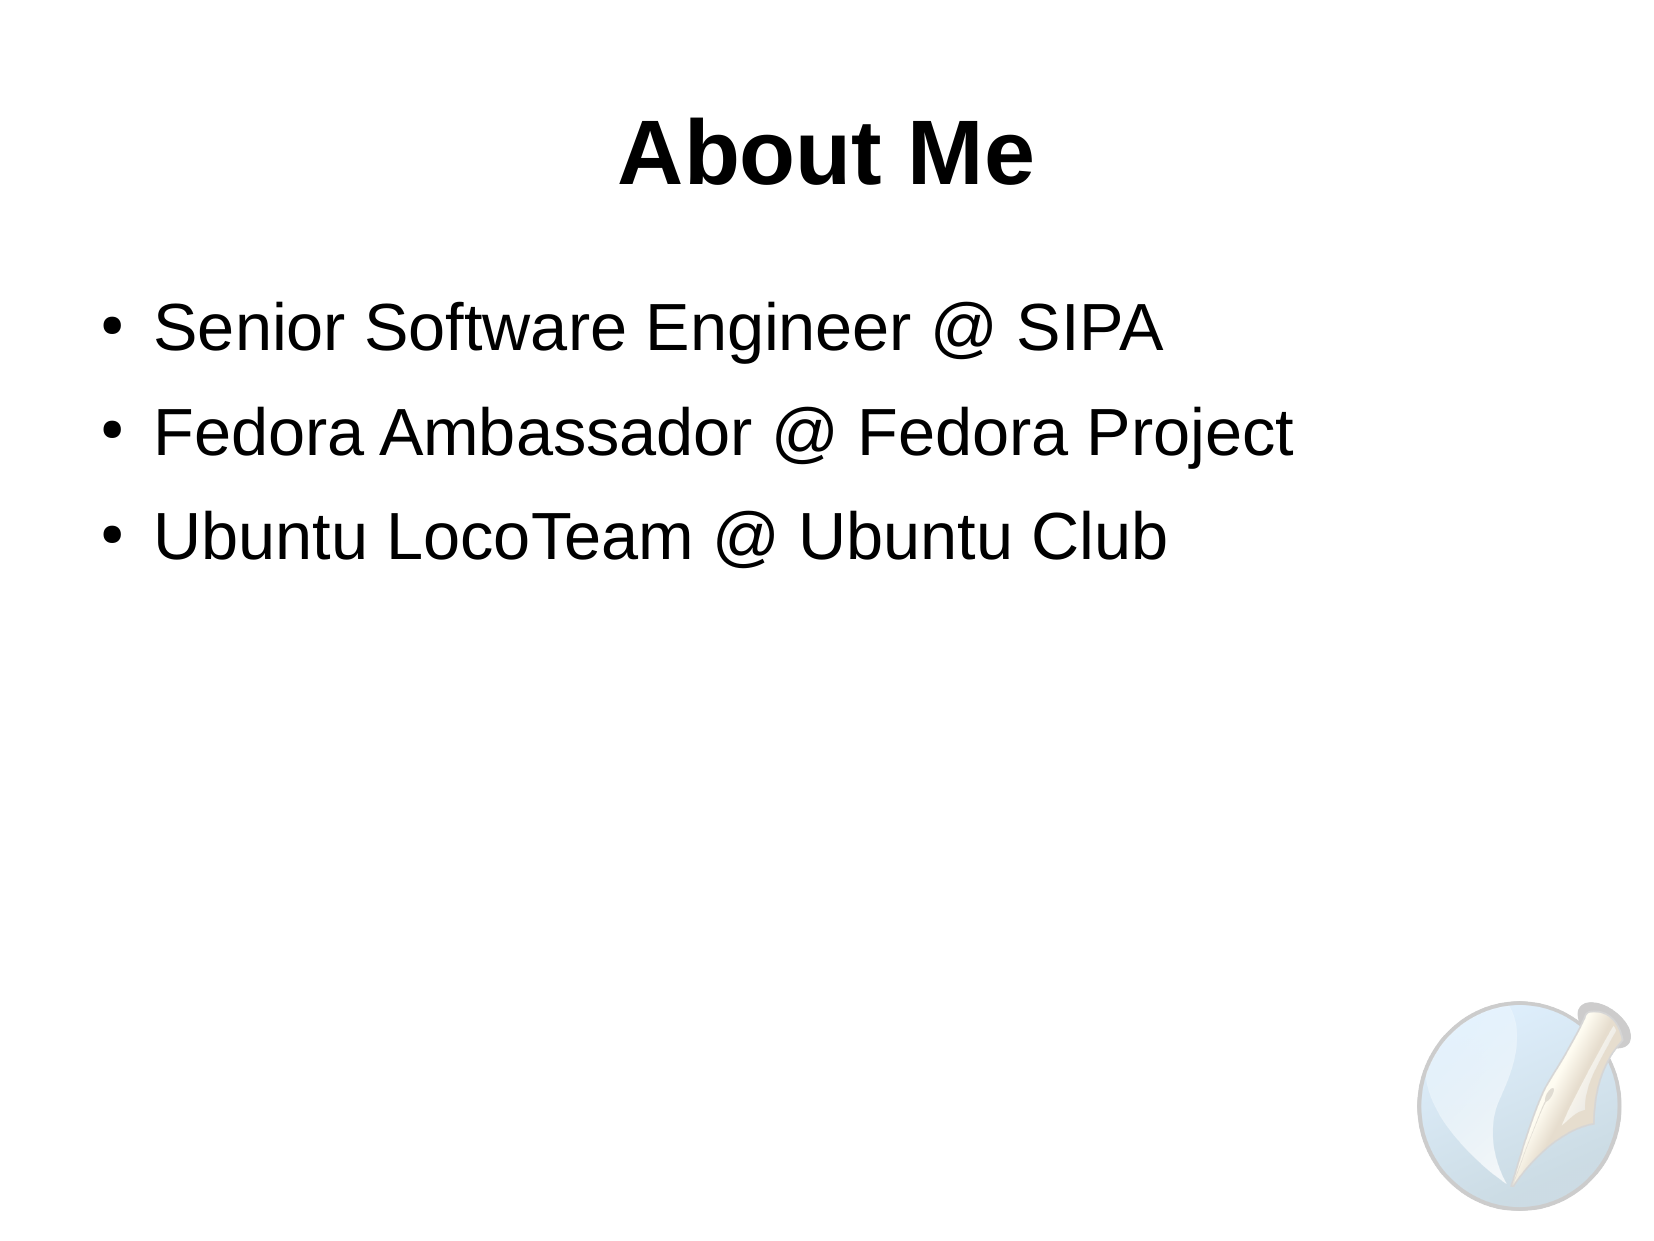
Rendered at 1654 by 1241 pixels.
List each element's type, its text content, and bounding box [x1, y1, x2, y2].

title About Me [82, 49, 1571, 257]
list Senior Software Engineer @ SIPA Fedora Ambassador @ Fedora Project Ubuntu LocoTeam @ Ubuntu Club [82, 290, 1571, 1109]
